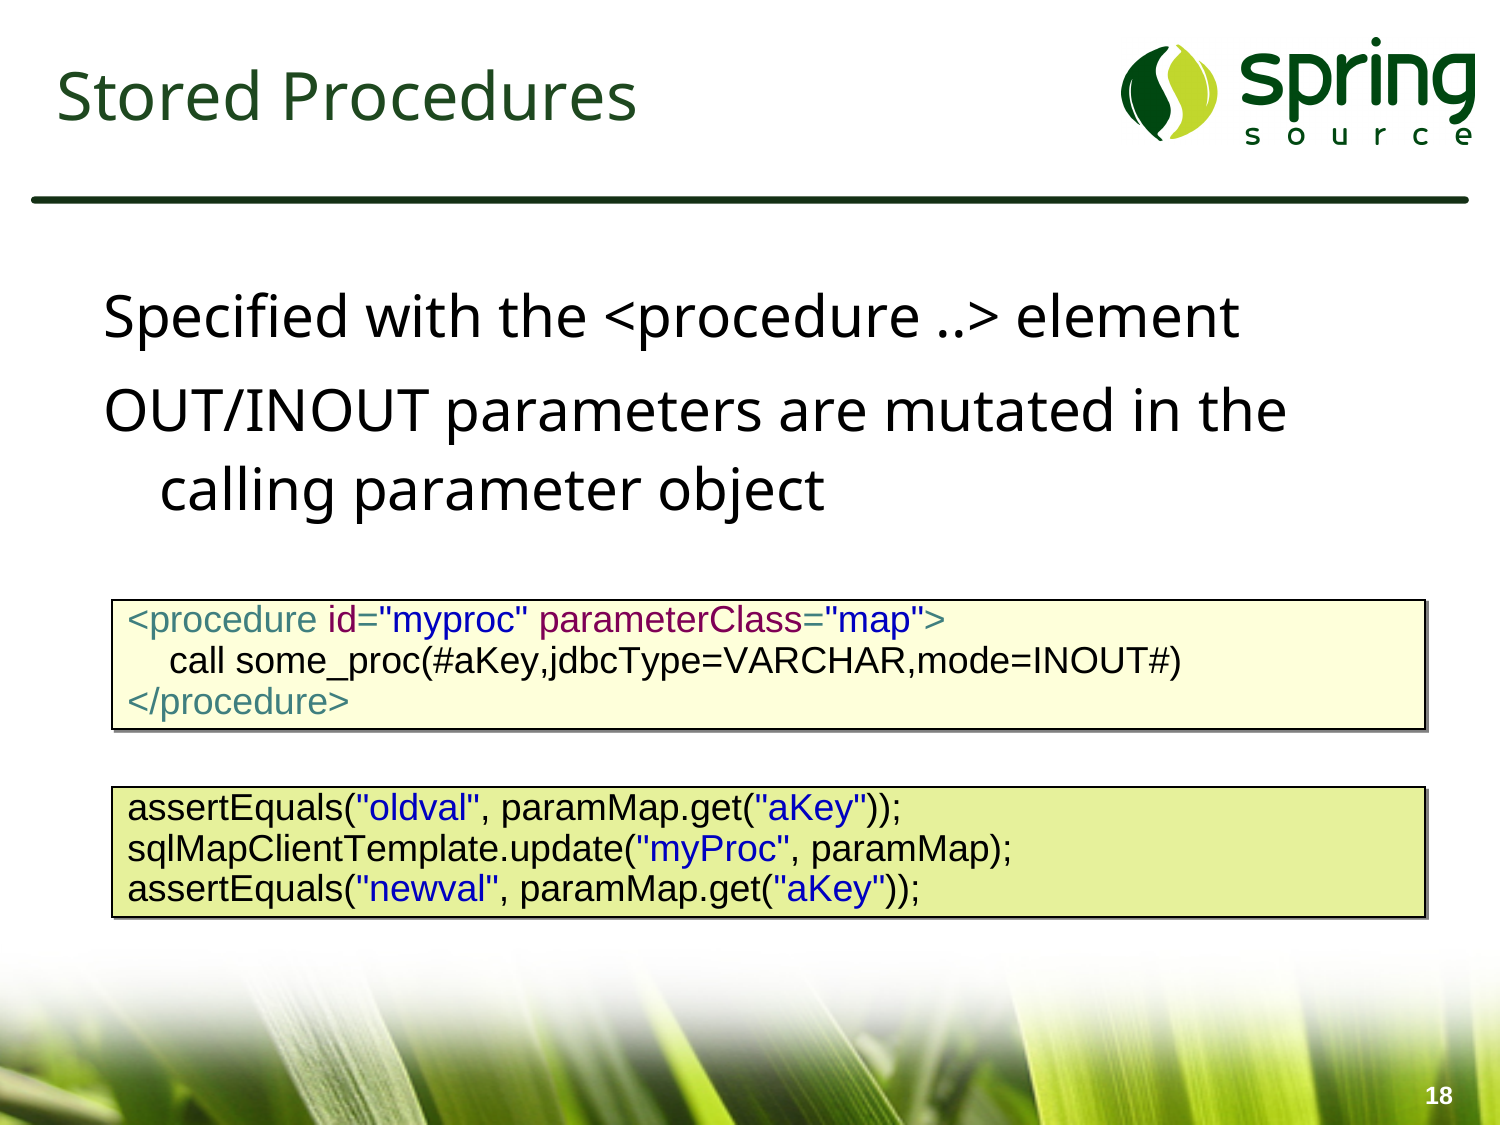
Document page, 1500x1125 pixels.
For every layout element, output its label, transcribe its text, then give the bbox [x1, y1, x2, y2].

text_box <procedure id="myproc" parameterClass="map"> call some_proc(#aKey,jdbcType=VARCHAR,mode=INOUT#)‏ </procedure> [112, 599, 1425, 730]
list Specified with the <procedure ..> element OUT/INOUT parameters are mutated in the calling parameter object [103, 274, 1394, 923]
text_box assertEquals("oldval", paramMap.get("aKey")); sqlMapClientTemplate.update("myProc", paramMap); assertEquals("newval", paramMap.get("aKey")); [112, 787, 1425, 917]
picture [1121, 37, 1475, 145]
title Stored Procedures [56, 14, 1089, 176]
picture [0, 944, 1500, 1125]
